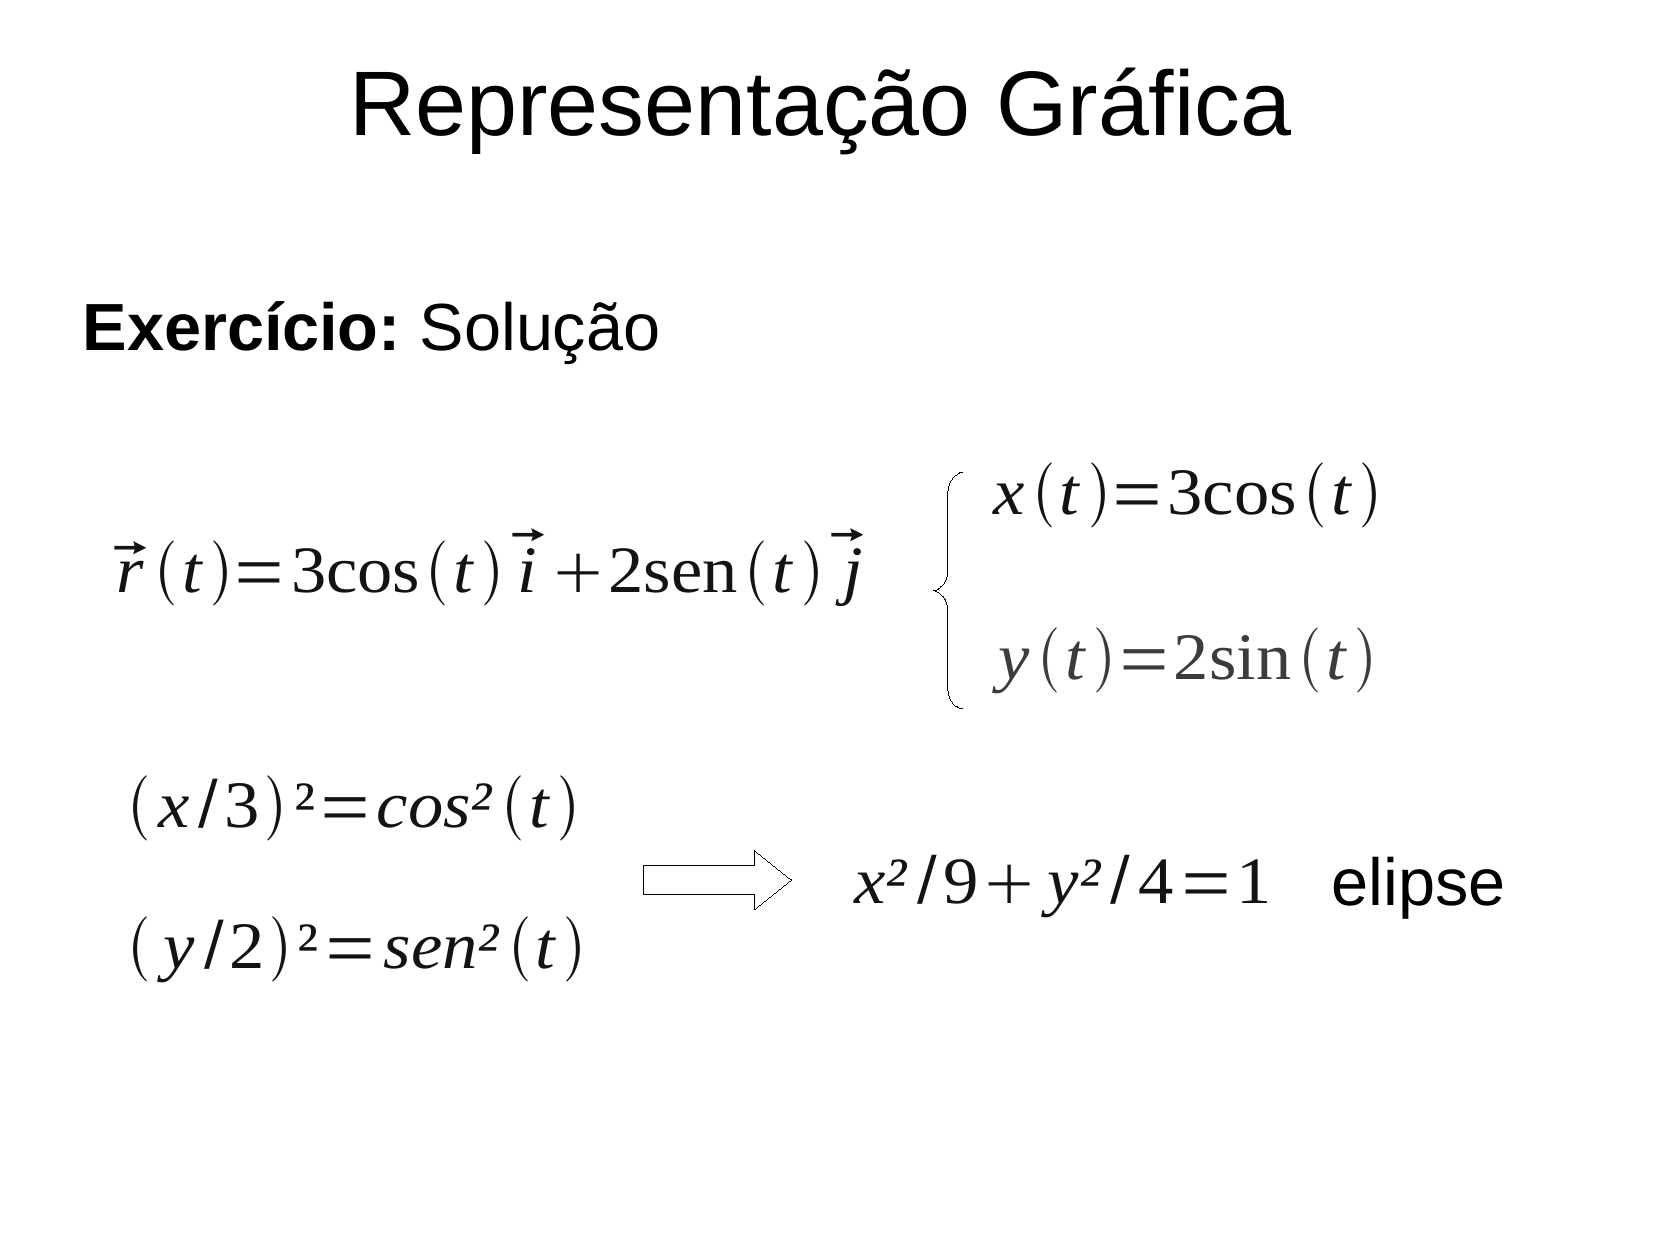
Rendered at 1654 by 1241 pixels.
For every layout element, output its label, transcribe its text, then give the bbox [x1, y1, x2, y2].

list Exercício: Solução [82, 290, 1571, 1094]
title Representação Gráfica [77, 7, 1566, 200]
text_box [643, 850, 792, 910]
chart [842, 844, 1278, 919]
chart [982, 620, 1383, 697]
chart [104, 525, 872, 611]
chart [122, 909, 593, 986]
chart [982, 455, 1388, 532]
text_box elipse [1317, 837, 1577, 928]
chart [122, 767, 587, 845]
